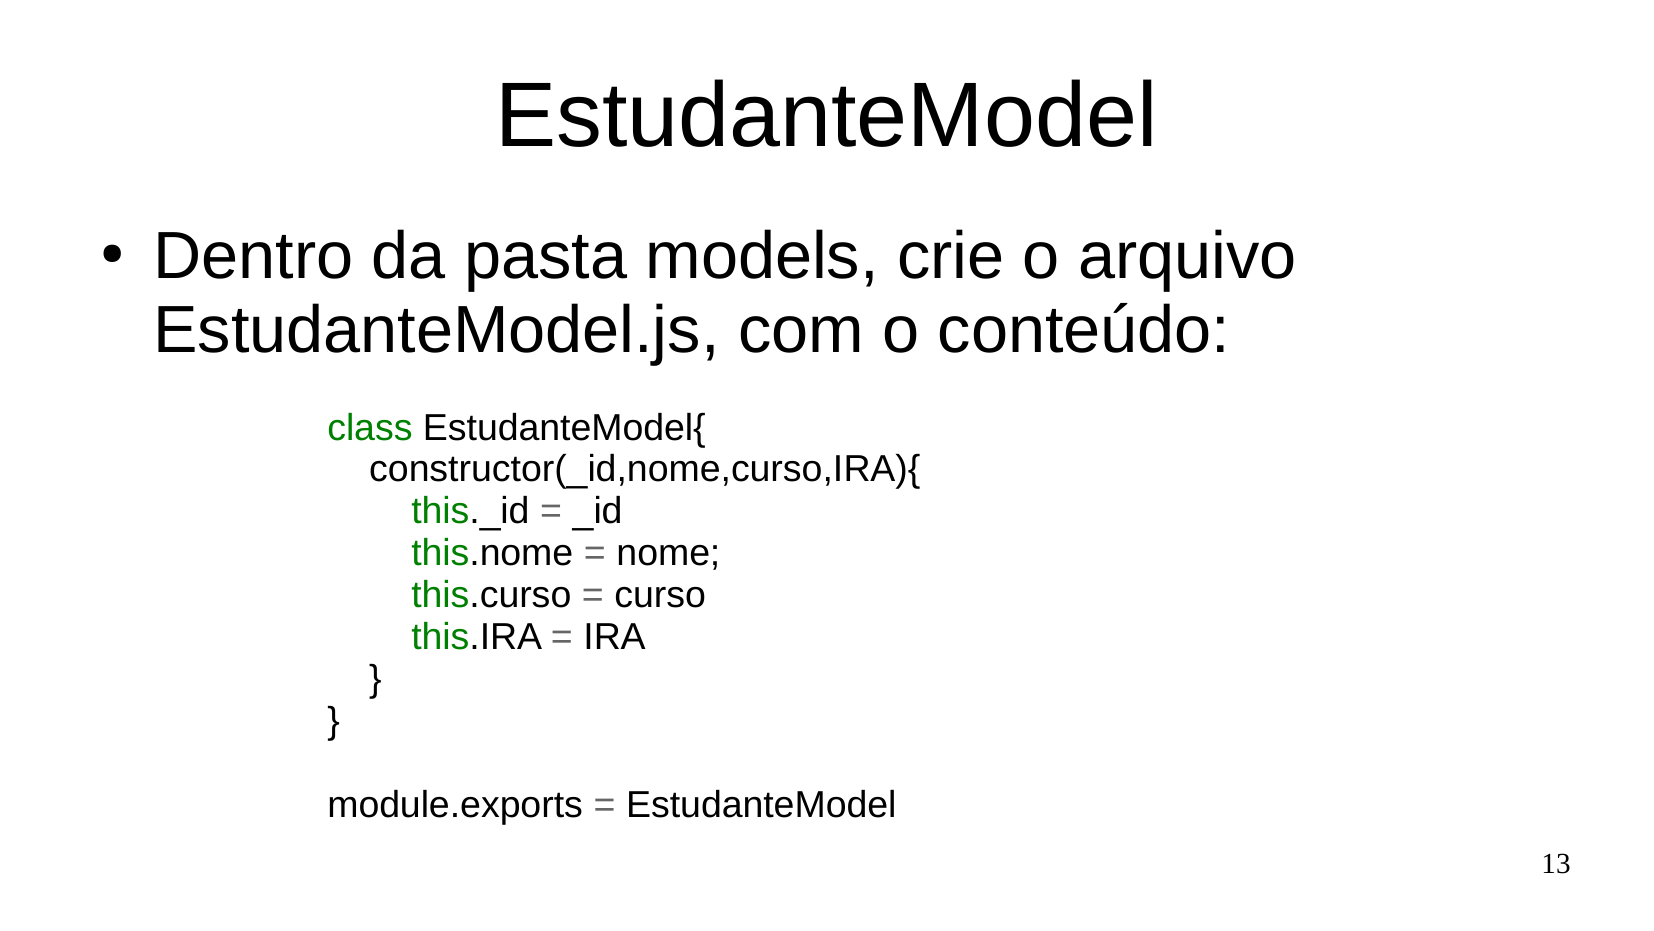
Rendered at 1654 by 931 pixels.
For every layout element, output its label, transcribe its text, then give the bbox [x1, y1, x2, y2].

text_box class EstudanteModel{ constructor(_id,nome,curso,IRA){ this._id = _id this.nome = nome; this.curso = curso this.IRA = IRA } } module.exports = EstudanteModel [312, 398, 1146, 834]
title EstudanteModel [82, 37, 1571, 193]
list Dentro da pasta models, crie o arquivo EstudanteModel.js, com o conteúdo: [82, 217, 1571, 758]
